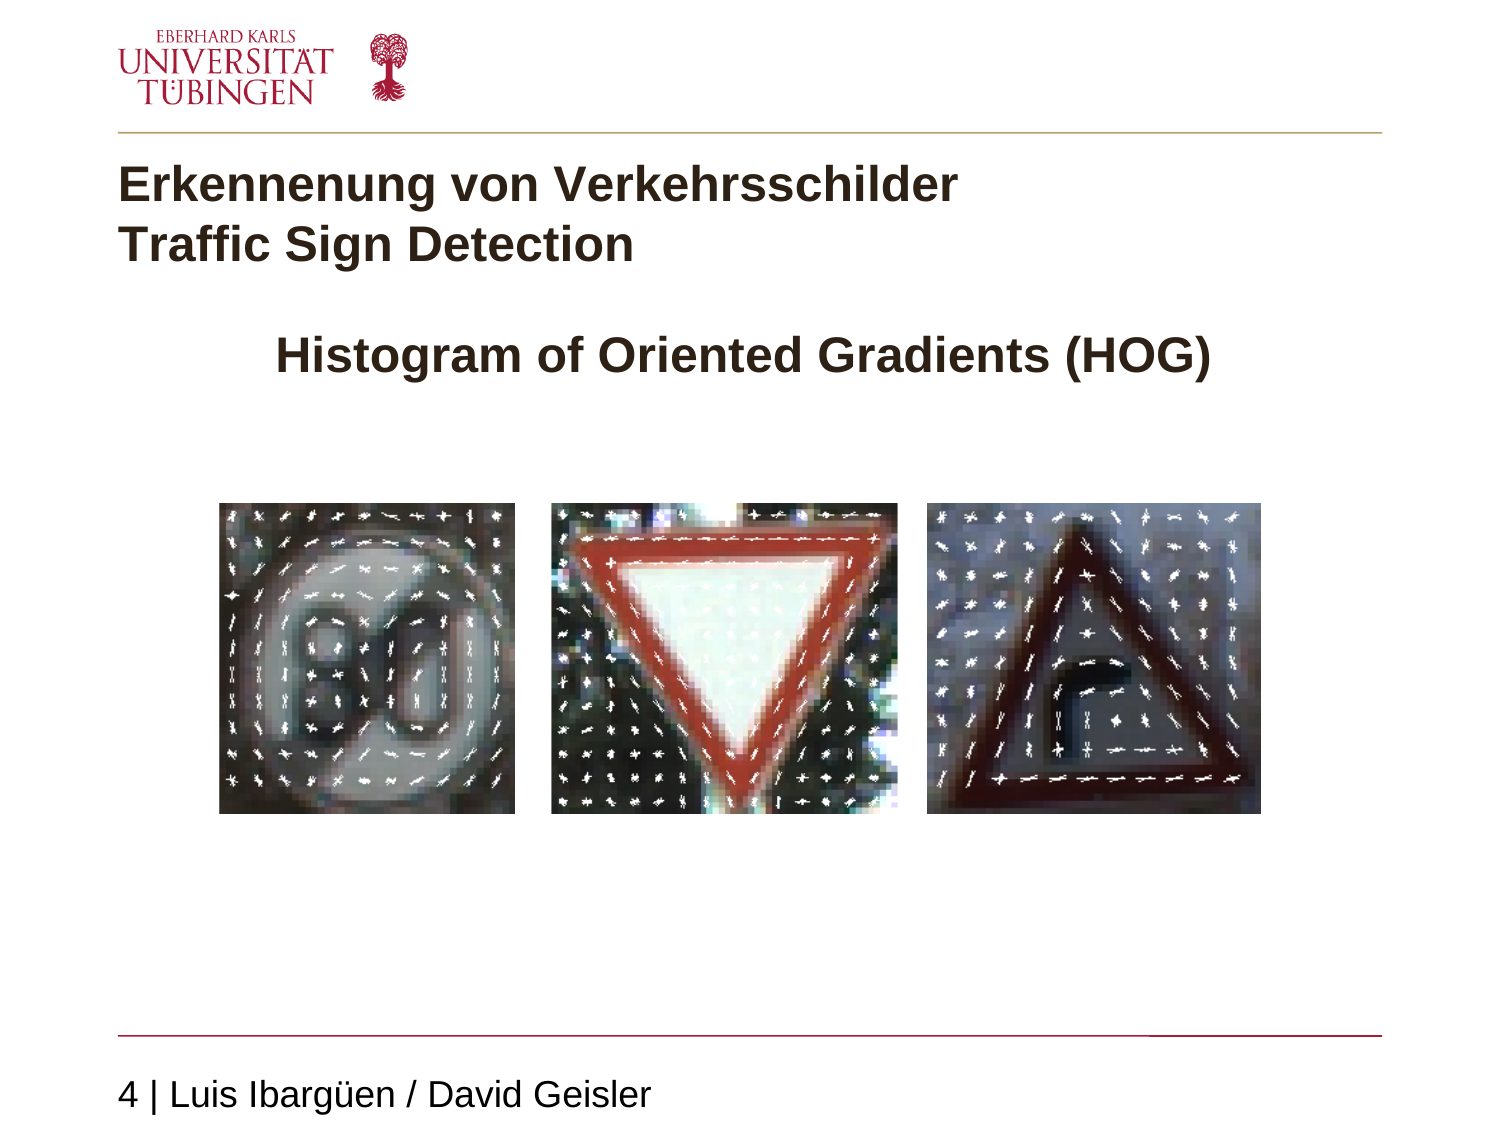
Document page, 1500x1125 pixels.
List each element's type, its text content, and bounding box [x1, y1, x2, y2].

title Erkennenung von Verkehrsschilder Traffic Sign Detection [117, 151, 1382, 272]
picture [218, 503, 515, 814]
picture [117, 29, 408, 105]
text_box Histogram of Oriented Gradients (HOG) [123, 314, 1365, 390]
picture [549, 503, 899, 814]
text_box <number> | Luis Ibargüen / David Geisler [117, 1069, 1383, 1115]
picture [927, 503, 1261, 814]
